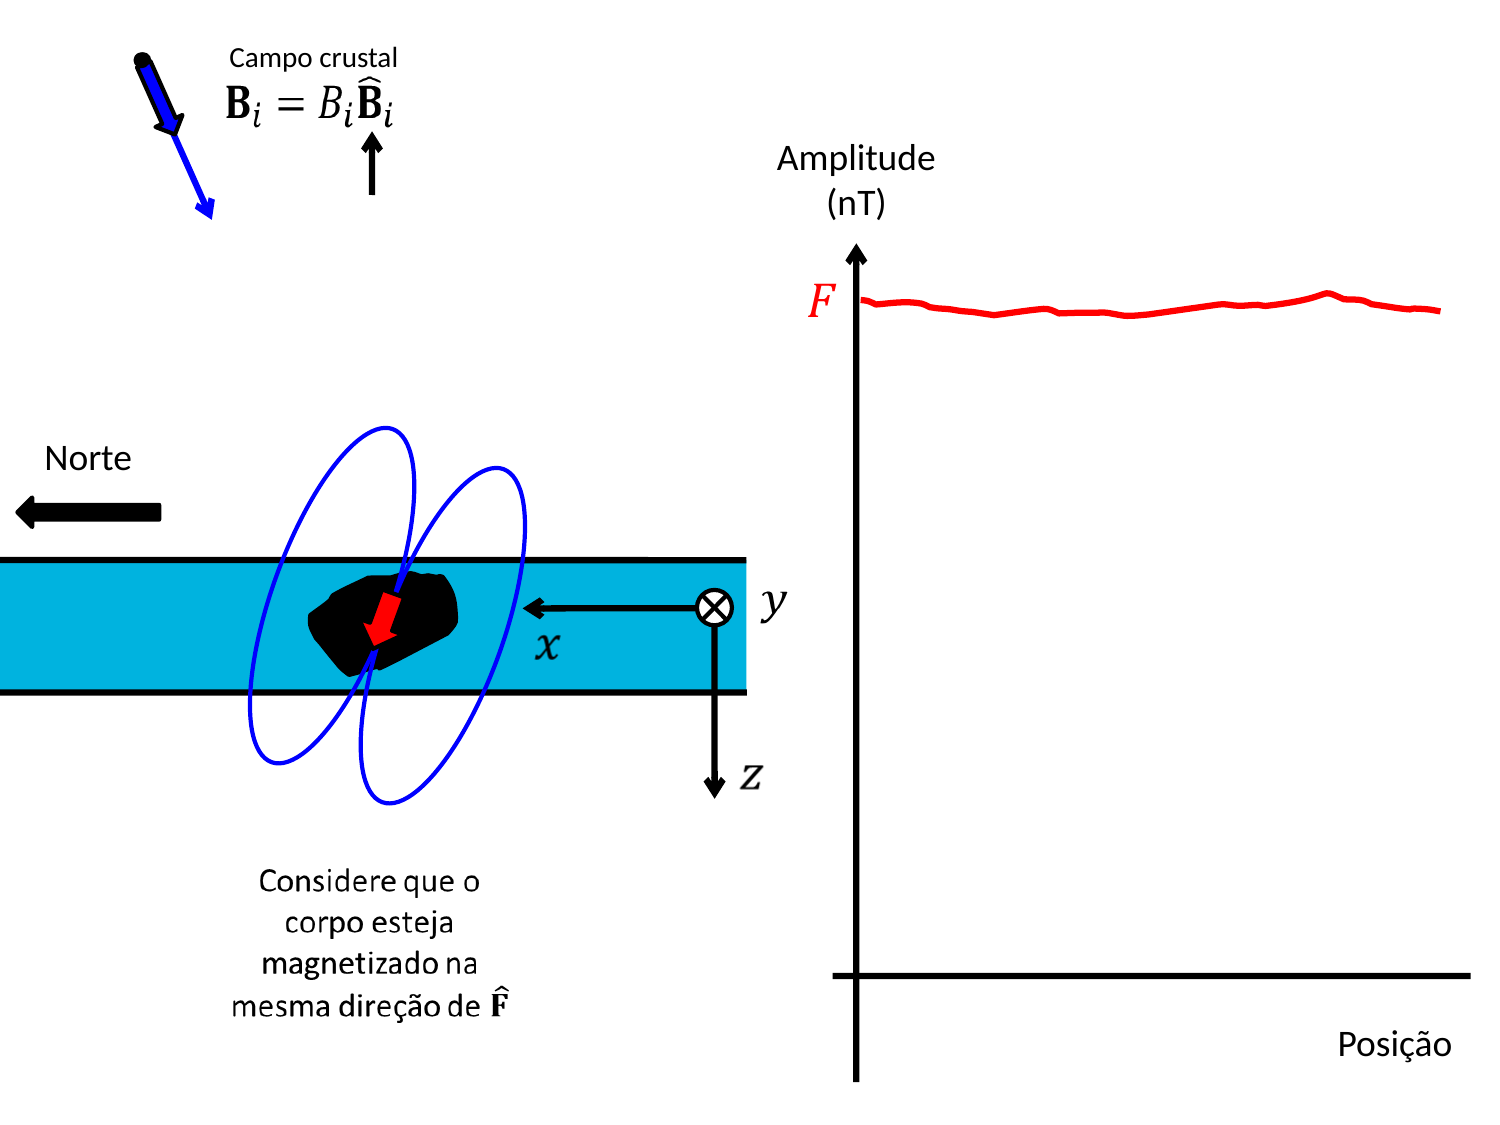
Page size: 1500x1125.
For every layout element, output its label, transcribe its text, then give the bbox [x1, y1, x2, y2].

text_box Campo crustal [193, 30, 434, 81]
text_box [0, 564, 278, 689]
text_box [206, 59, 461, 138]
text_box Posição [1322, 1011, 1483, 1072]
text_box [209, 848, 561, 1047]
text_box [358, 670, 368, 689]
text_box [785, 262, 860, 338]
text_box [488, 562, 810, 689]
text_box [17, 497, 160, 528]
text_box Amplitude (nT) [750, 125, 963, 231]
text_box [718, 734, 786, 811]
text_box [253, 564, 519, 689]
text_box [135, 54, 183, 135]
text_box Norte [17, 425, 160, 485]
